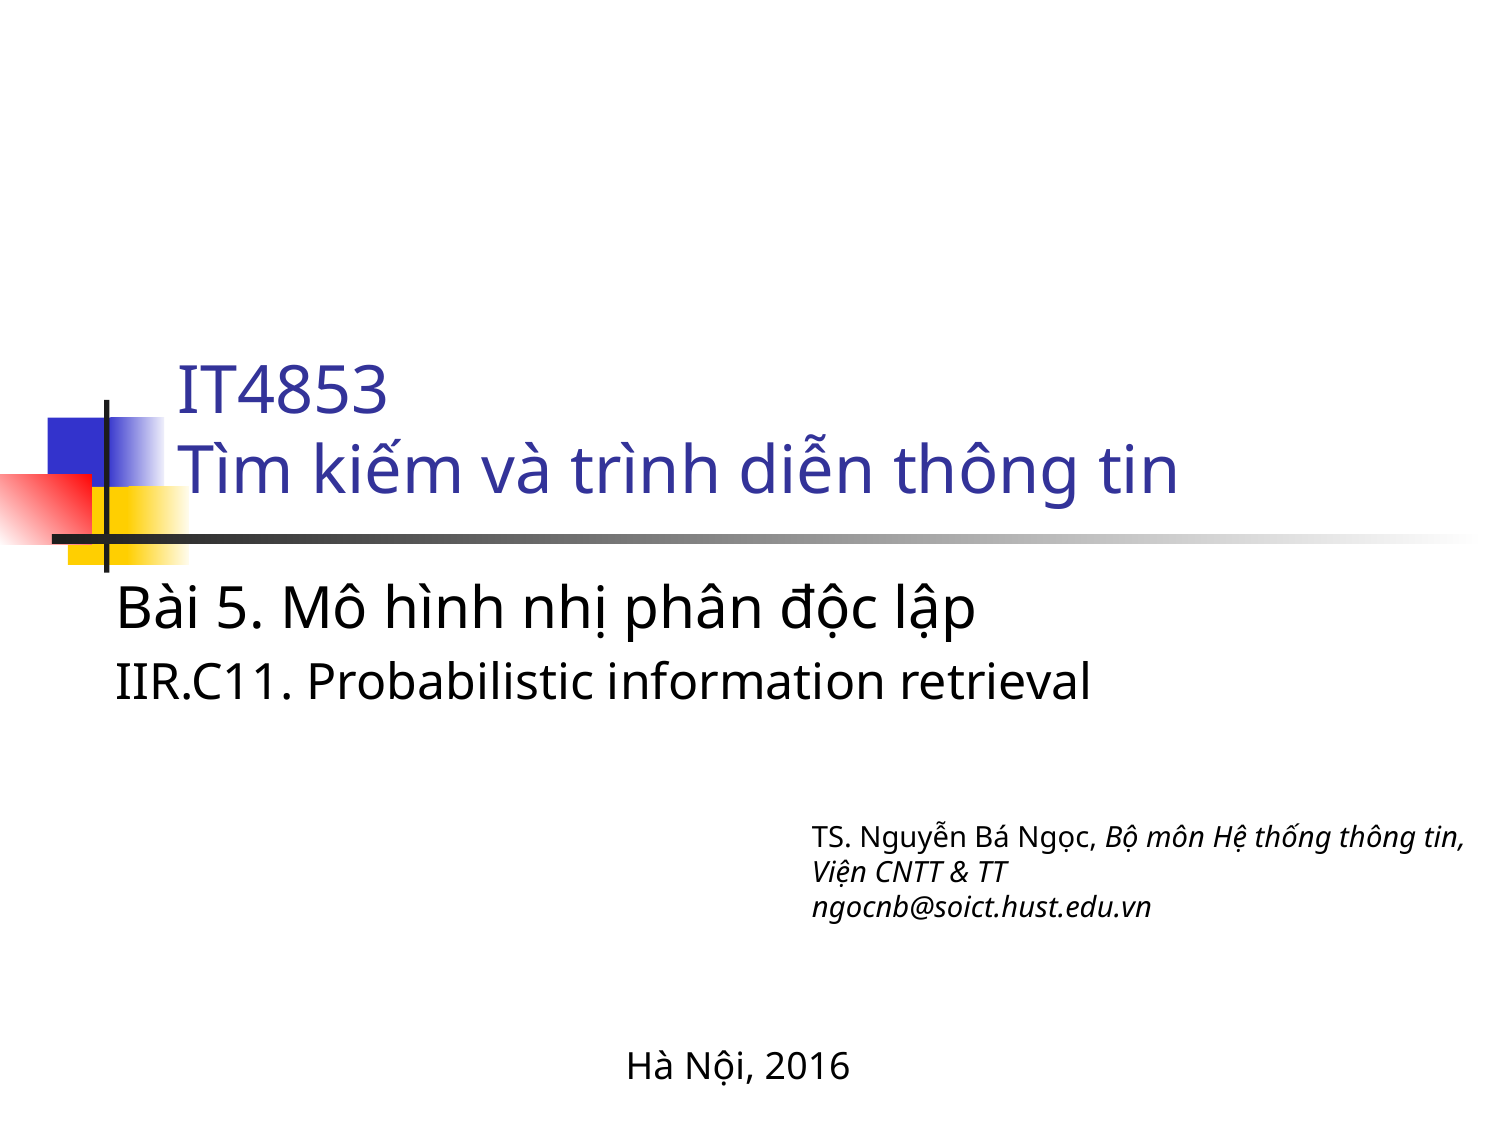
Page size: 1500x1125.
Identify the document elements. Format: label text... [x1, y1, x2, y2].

text_box Hà Nội, 2016 [490, 1034, 987, 1095]
title IT4853 Tìm kiếm và trình diễn thông tin [162, 275, 1438, 515]
text_box TS. Nguyễn Bá Ngọc, Bộ môn Hệ thống thông tin, Viện CNTT & TT ngocnb@soict.hust.edu.vn [797, 810, 1489, 931]
subtitle Bài 5. Mô hình nhị phân độc lập IIR.C11. Probabilistic information retrieval [100, 562, 1365, 886]
